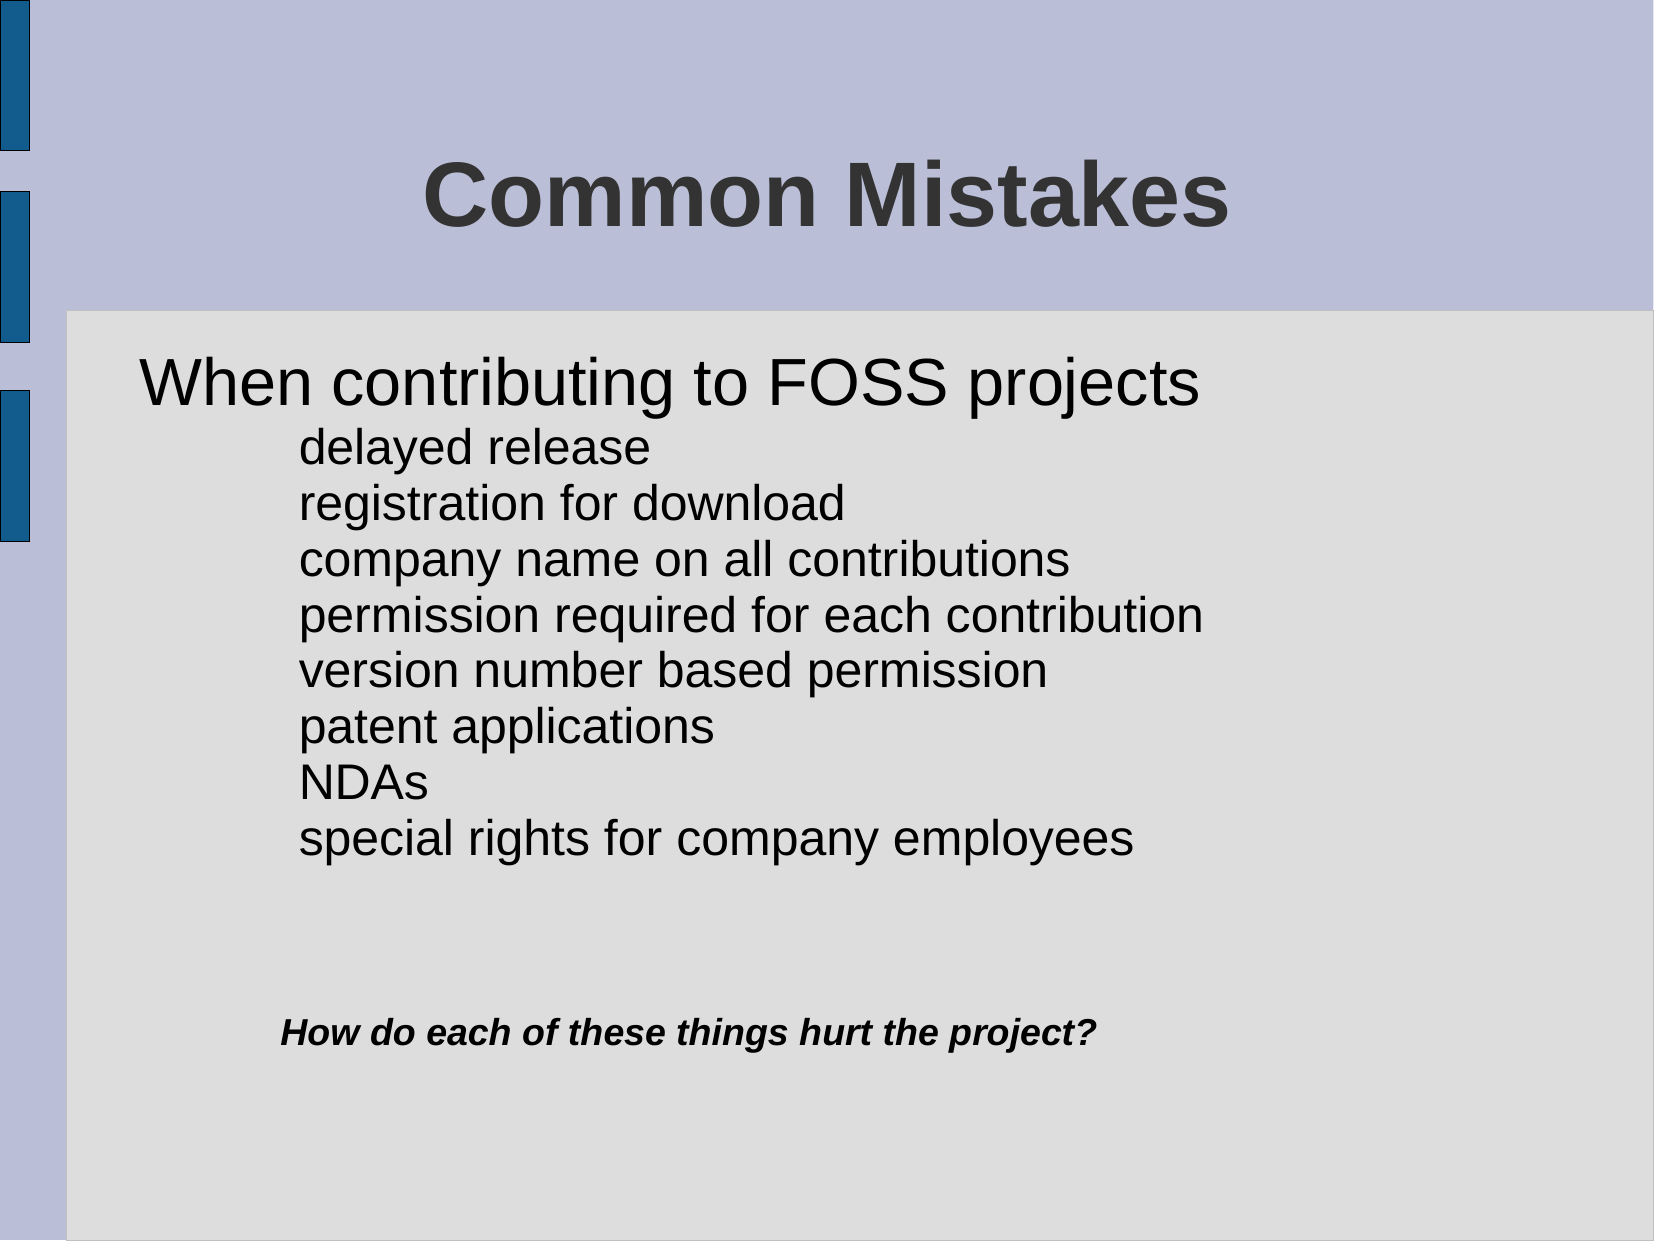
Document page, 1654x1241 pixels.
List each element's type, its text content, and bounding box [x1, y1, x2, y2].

title Common Mistakes [121, 98, 1534, 291]
list When contributing to FOSS projects delayed release registration for download company name on all contributions permission required for each contribution version number based permission patent applications NDAs special rights for company employees [121, 344, 1534, 1112]
text_box How do each of these things hurt the project? [265, 1003, 1359, 1061]
